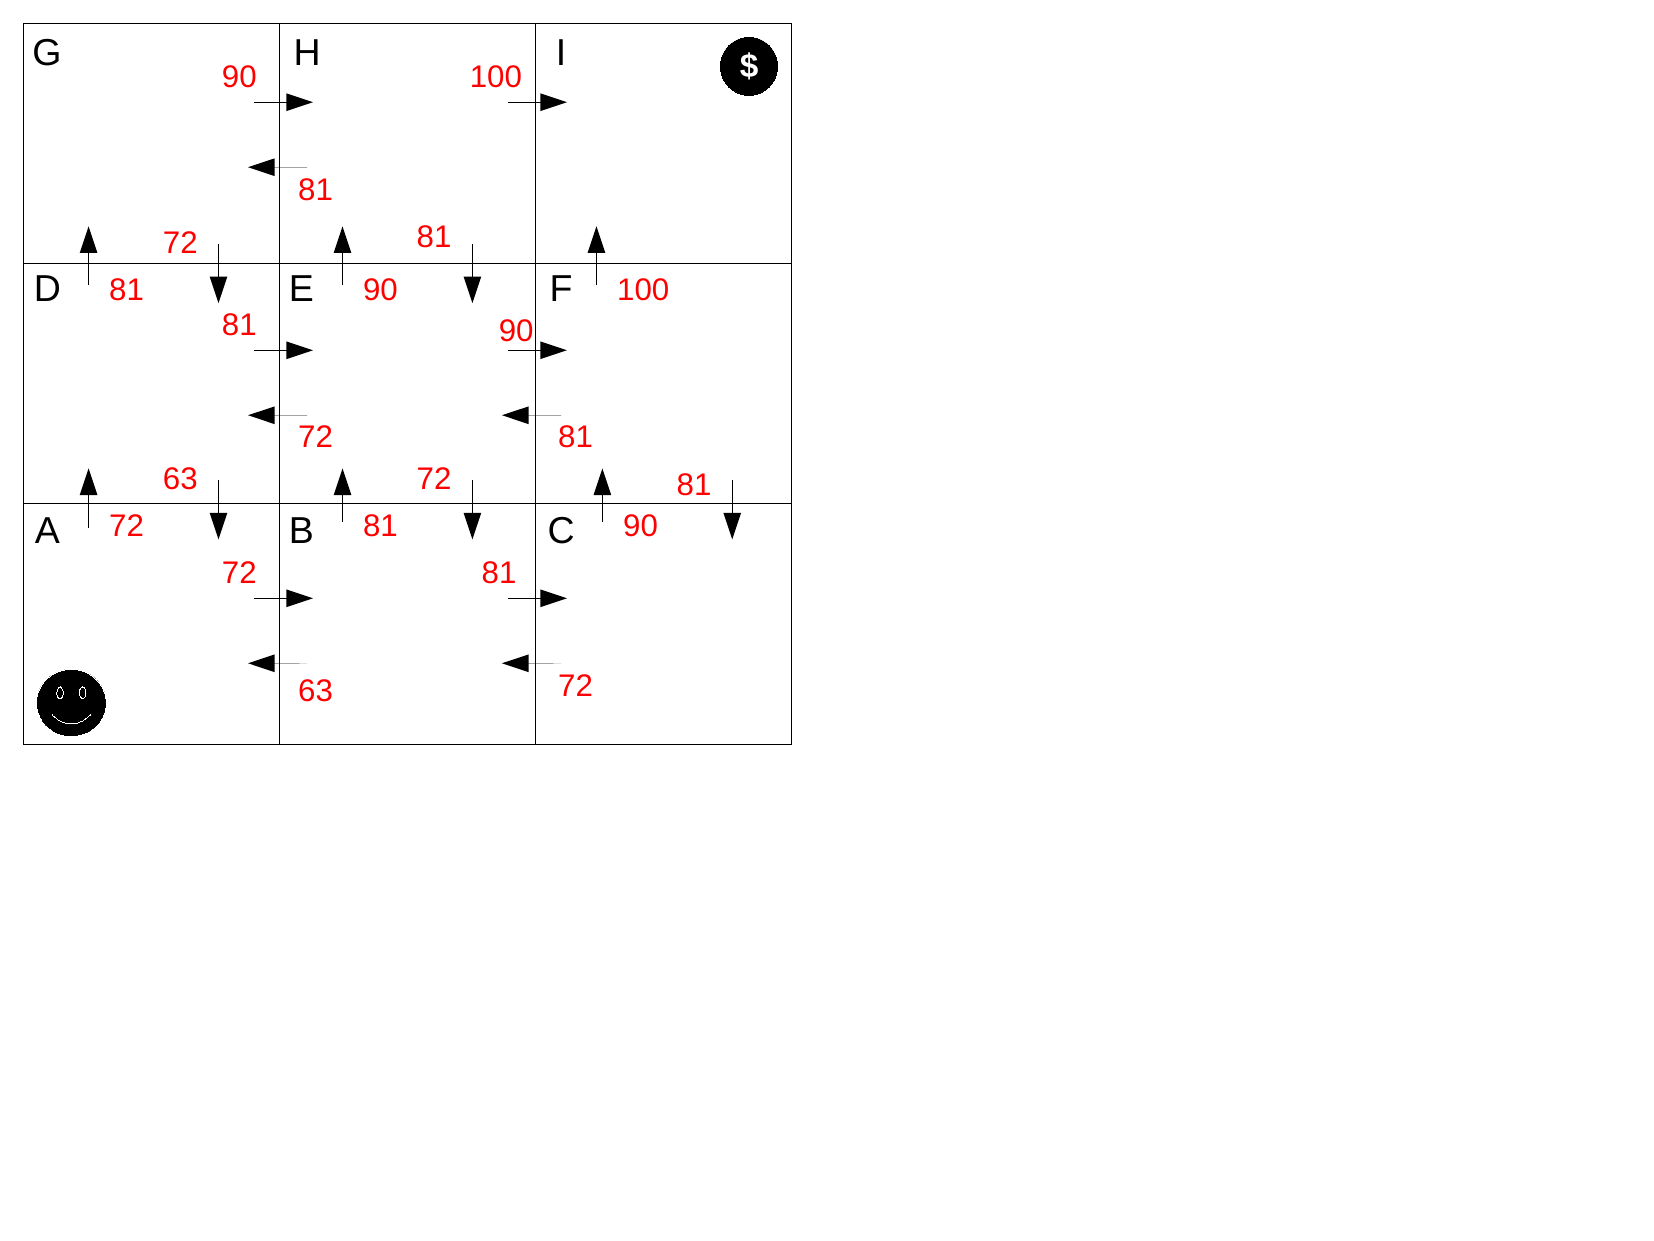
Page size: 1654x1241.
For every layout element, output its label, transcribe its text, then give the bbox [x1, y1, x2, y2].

text_box I [543, 31, 579, 73]
text_box 81 [419, 218, 467, 254]
text_box 72 [200, 555, 272, 591]
text_box 81 [460, 555, 532, 591]
text_box 81 [94, 271, 166, 308]
text_box 100 [602, 271, 674, 308]
text_box 72 [141, 224, 213, 260]
text_box 81 [200, 307, 272, 343]
text_box 72 [395, 460, 467, 497]
text_box 100 [460, 59, 532, 95]
text_box G [29, 31, 65, 73]
text_box 90 [520, 321, 529, 339]
text_box C [543, 509, 579, 552]
text_box 81 [348, 507, 420, 544]
text_box 81 [420, 237, 429, 245]
text_box 72 [283, 419, 355, 455]
text_box 81 [283, 171, 355, 207]
text_box $ [720, 37, 778, 96]
text_box H [289, 31, 325, 73]
text_box 81 [421, 227, 429, 235]
text_box 72 [94, 507, 166, 544]
text_box 63 [283, 673, 355, 709]
text_box E [283, 267, 319, 310]
text_box A [29, 509, 65, 552]
text_box 90 [484, 313, 532, 349]
text_box 81 [673, 466, 727, 503]
text_box F [543, 267, 579, 310]
text_box D [29, 267, 65, 310]
text_box 63 [141, 460, 213, 497]
text_box 90 [608, 507, 680, 544]
text_box 90 [348, 271, 420, 308]
text_box 72 [543, 667, 615, 703]
text_box 81 [543, 419, 615, 455]
text_box B [283, 509, 319, 552]
text_box [23, 23, 792, 745]
text_box 90 [200, 59, 272, 95]
